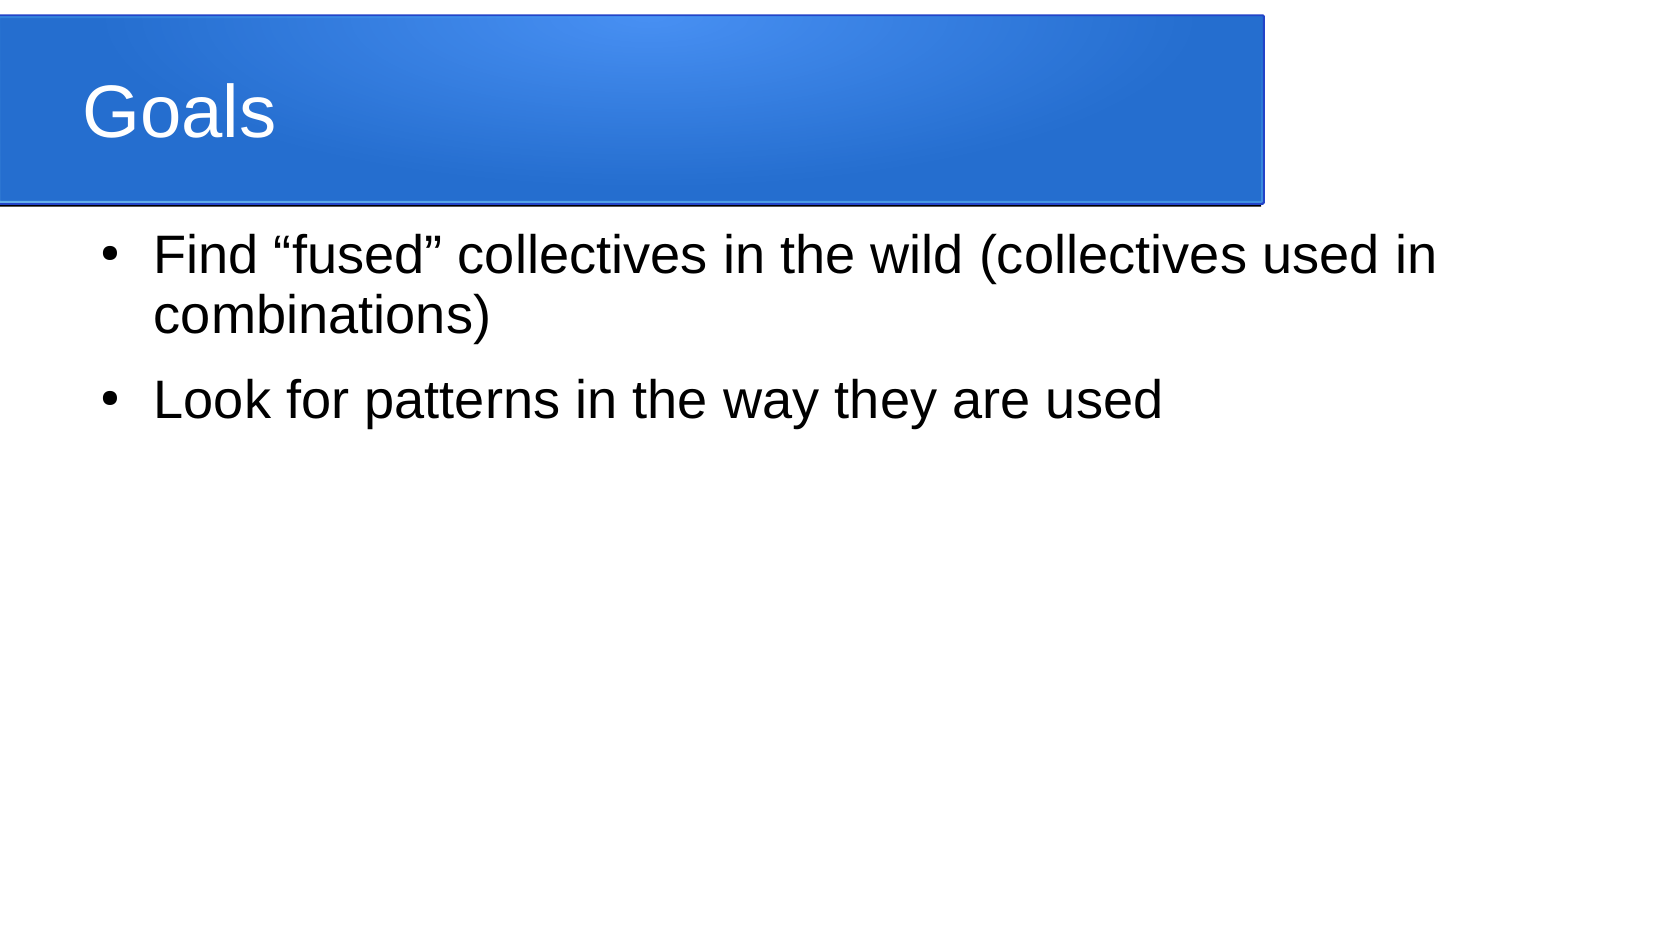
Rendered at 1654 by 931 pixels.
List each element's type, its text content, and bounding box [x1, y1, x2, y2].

title Goals [82, 35, 1235, 189]
list Find “fused” collectives in the wild (collectives used in combinations) Look for patterns in the way they are used [82, 224, 1571, 764]
